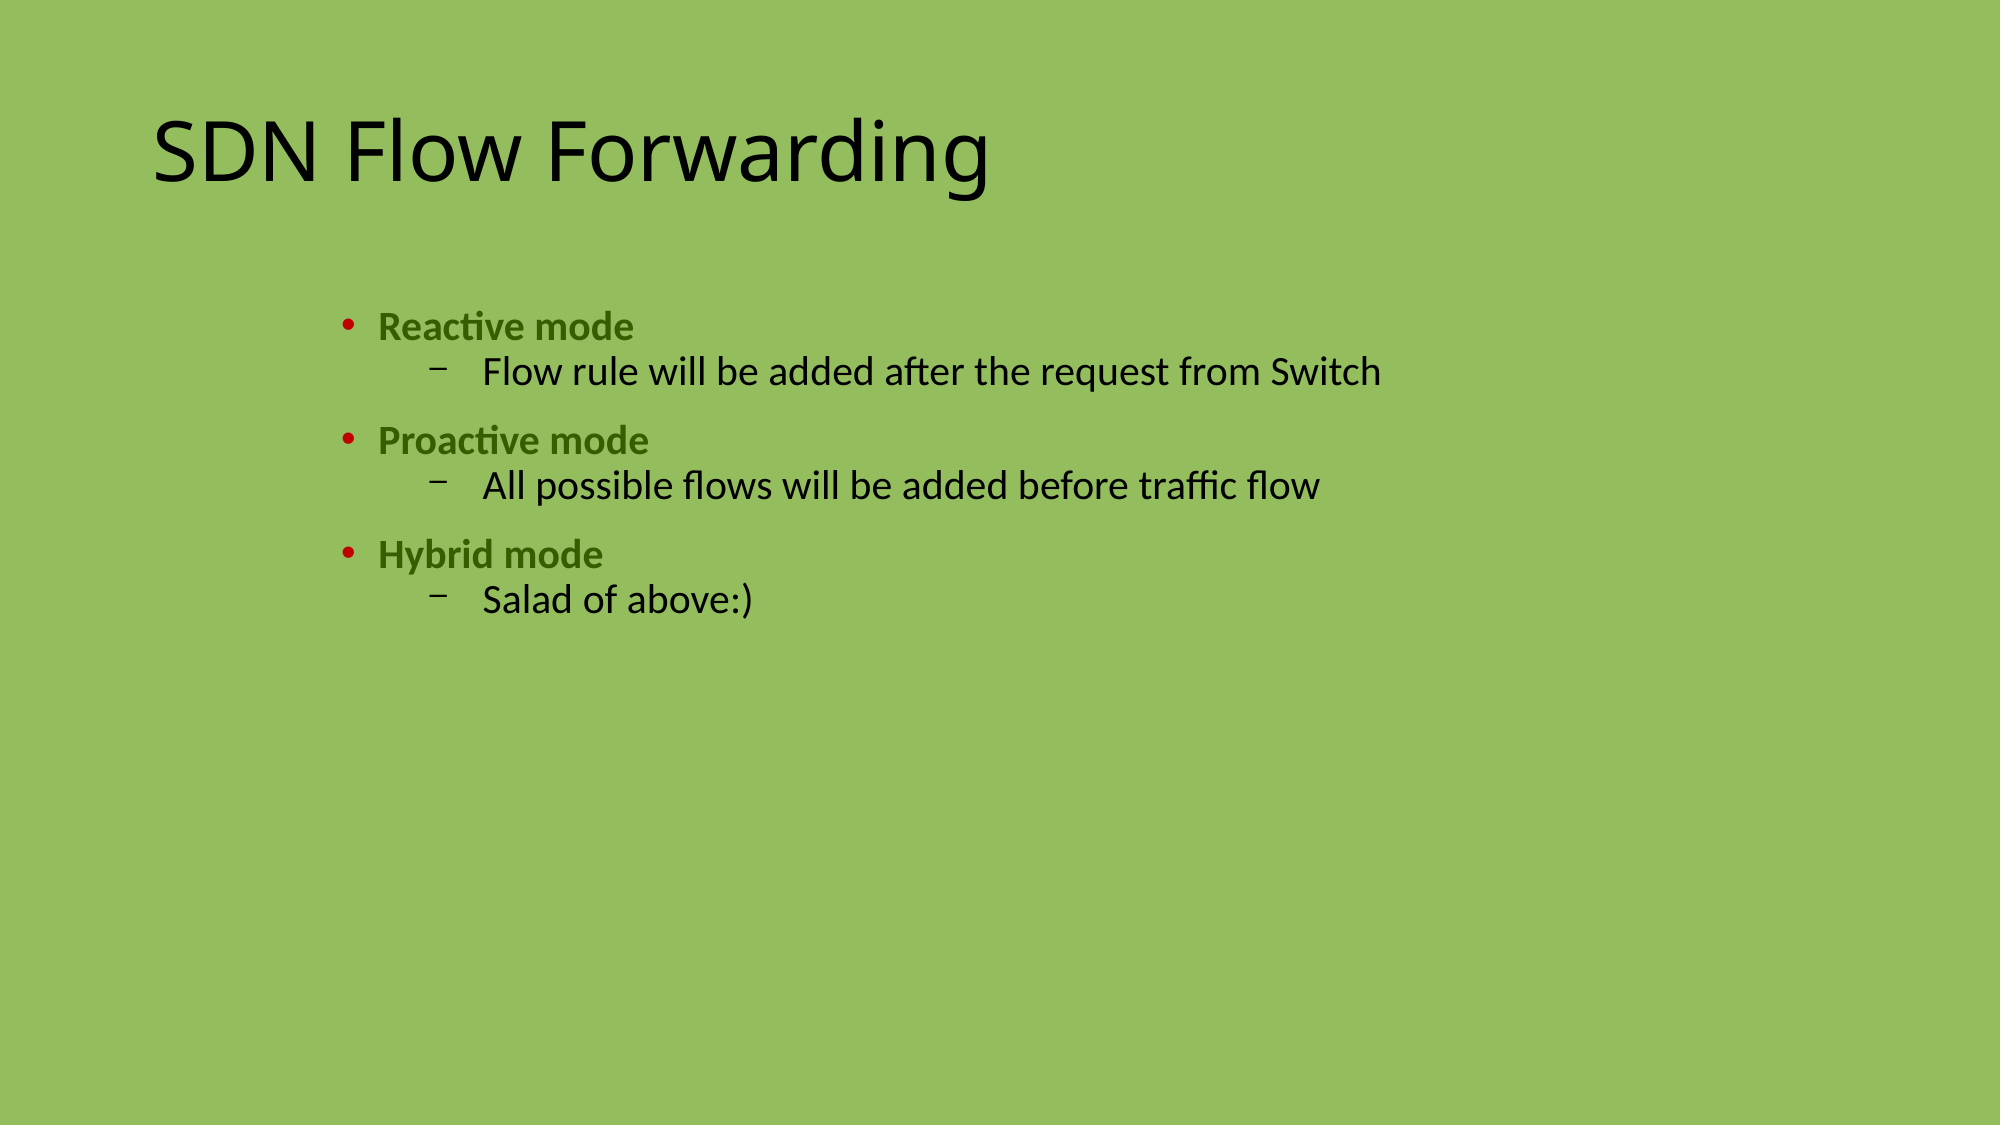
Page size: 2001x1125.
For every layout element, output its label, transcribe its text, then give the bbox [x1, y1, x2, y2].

list Reactive mode Flow rule will be added after the request from Switch Proactive mode All possible flows will be added before traffic flow Hybrid mode Salad of above:) [325, 297, 1675, 1067]
title SDN Flow Forwarding [137, 59, 1863, 237]
